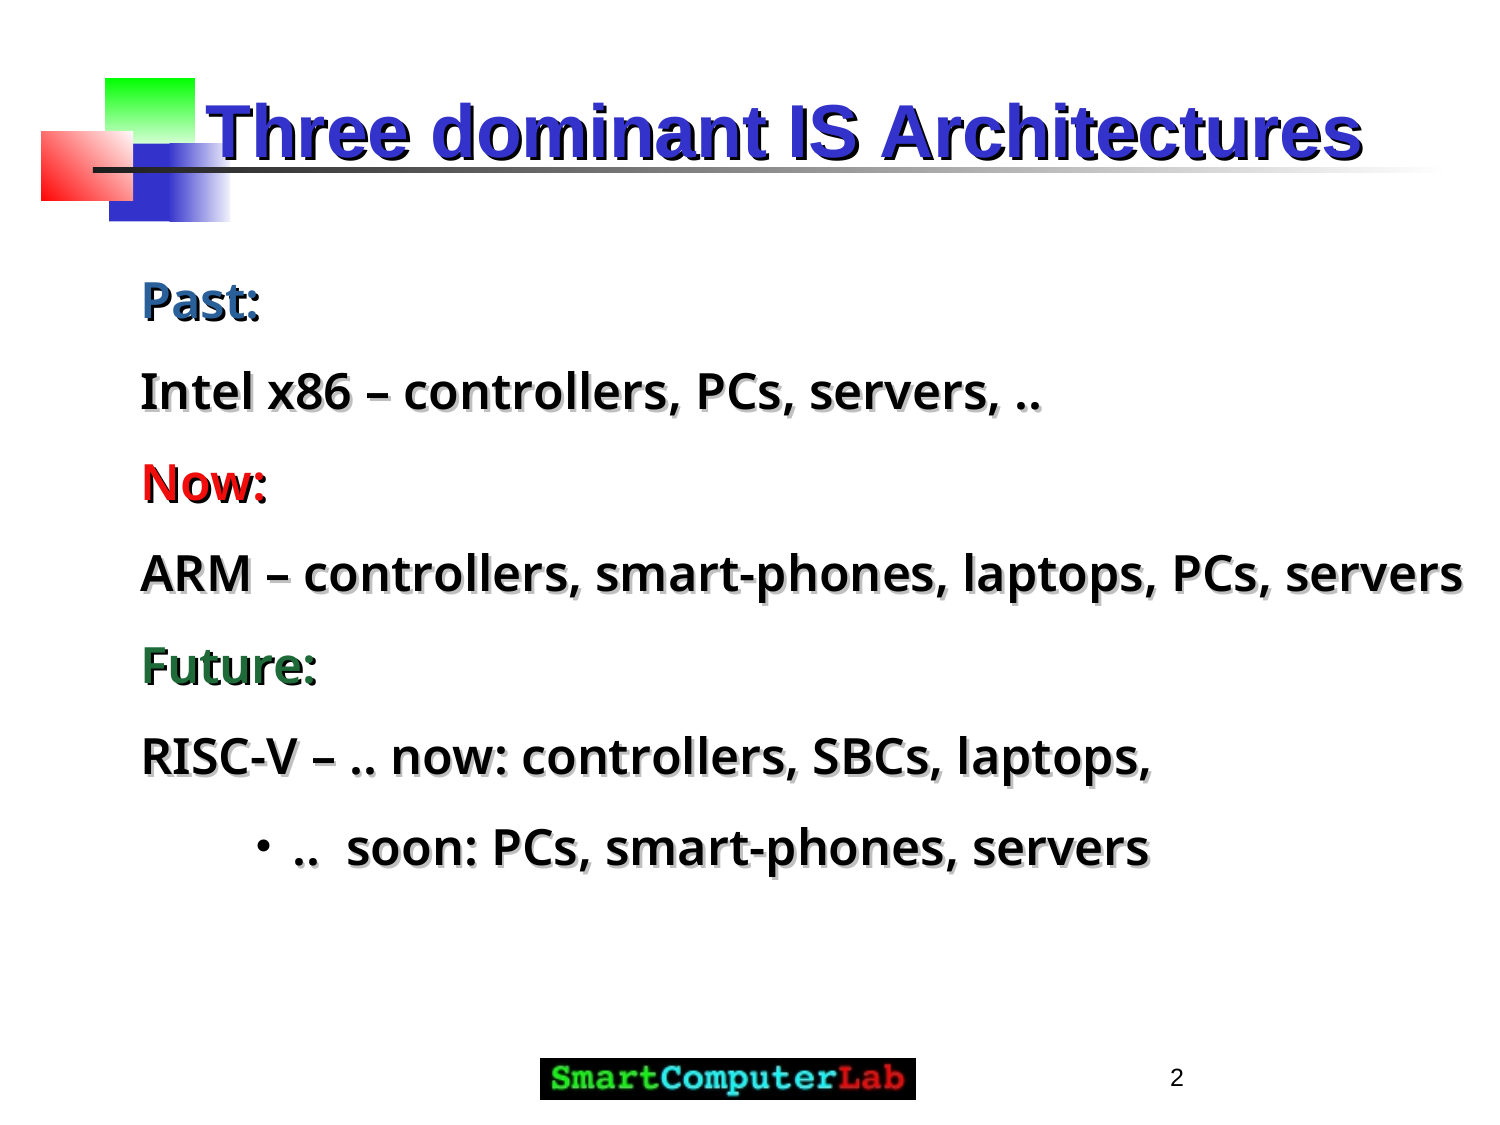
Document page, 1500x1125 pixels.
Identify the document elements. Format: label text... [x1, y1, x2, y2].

text_box Past: Intel x86 – controllers, PCs, servers, .. Now: ARM – controllers, smart-phones, laptops, PCs, servers Future: RISC-V – .. now: controllers, SBCs, laptops, .. soon: PCs, smart-phones, servers [90, 260, 1486, 884]
picture [540, 1058, 916, 1100]
title Three dominant IS Architectures [101, 74, 1469, 180]
